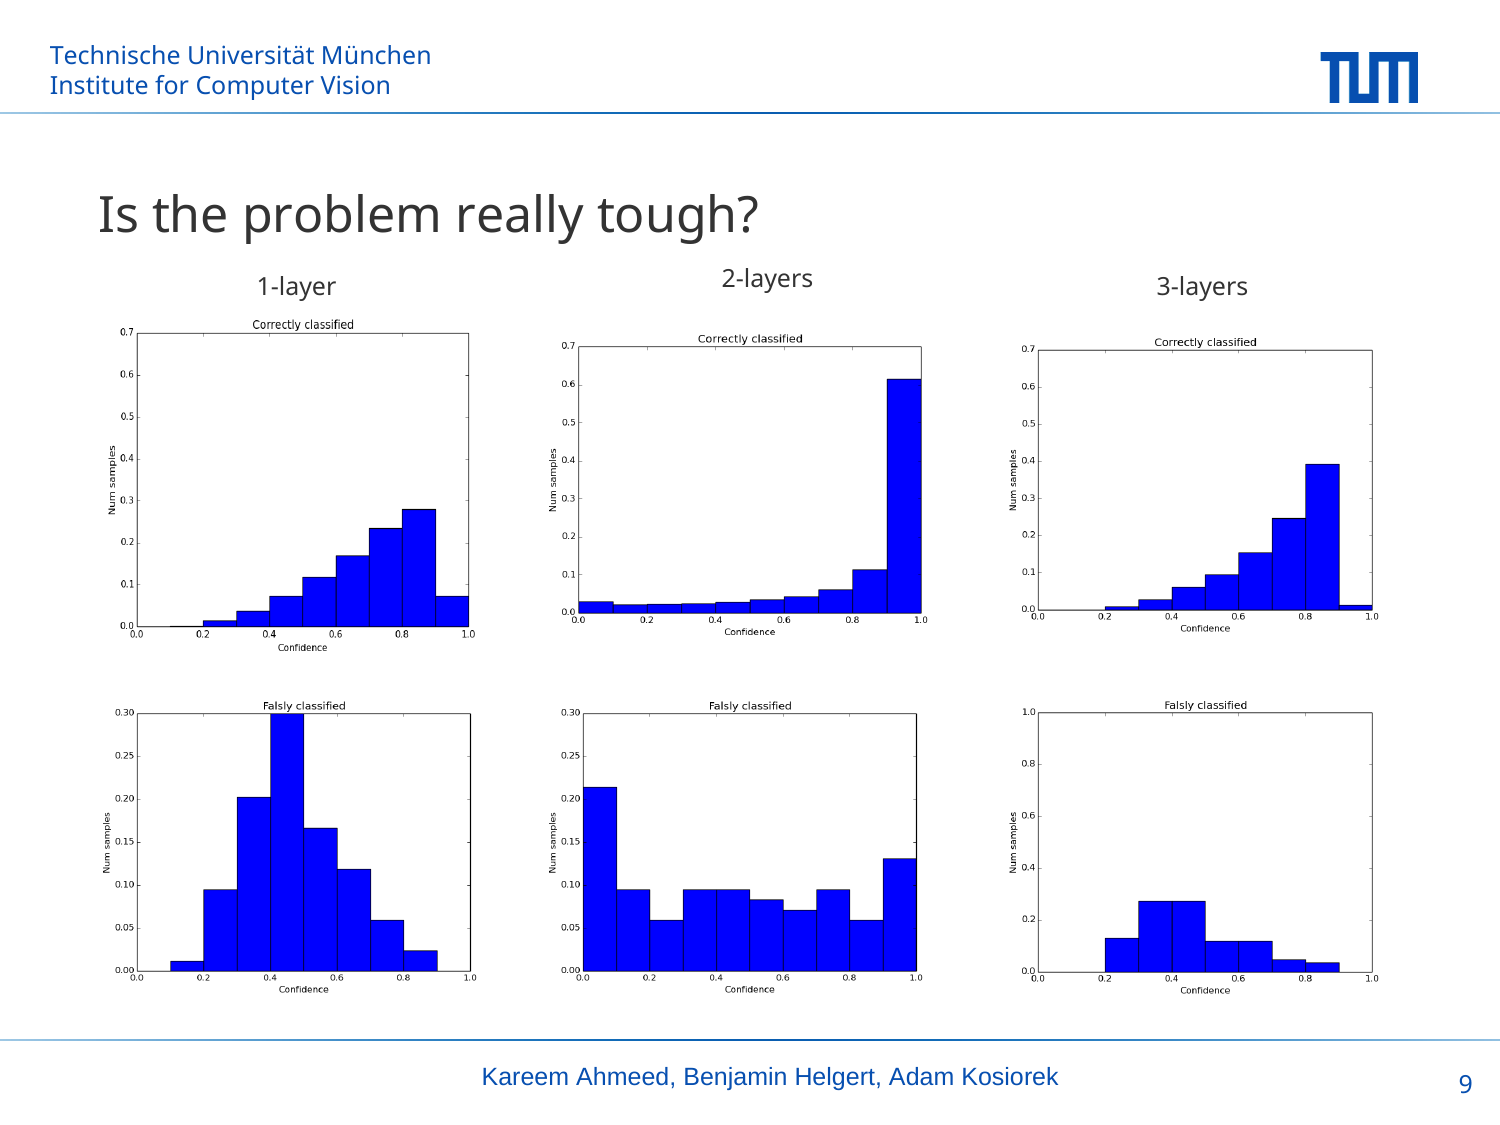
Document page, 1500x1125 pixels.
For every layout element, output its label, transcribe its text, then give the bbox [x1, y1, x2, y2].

list 3-layers [1020, 262, 1291, 330]
list 2-layers [585, 254, 856, 323]
title Is the problem really tough? [83, 149, 1417, 250]
picture [0, 0, 1500, 1125]
list 1-layer [120, 262, 391, 331]
